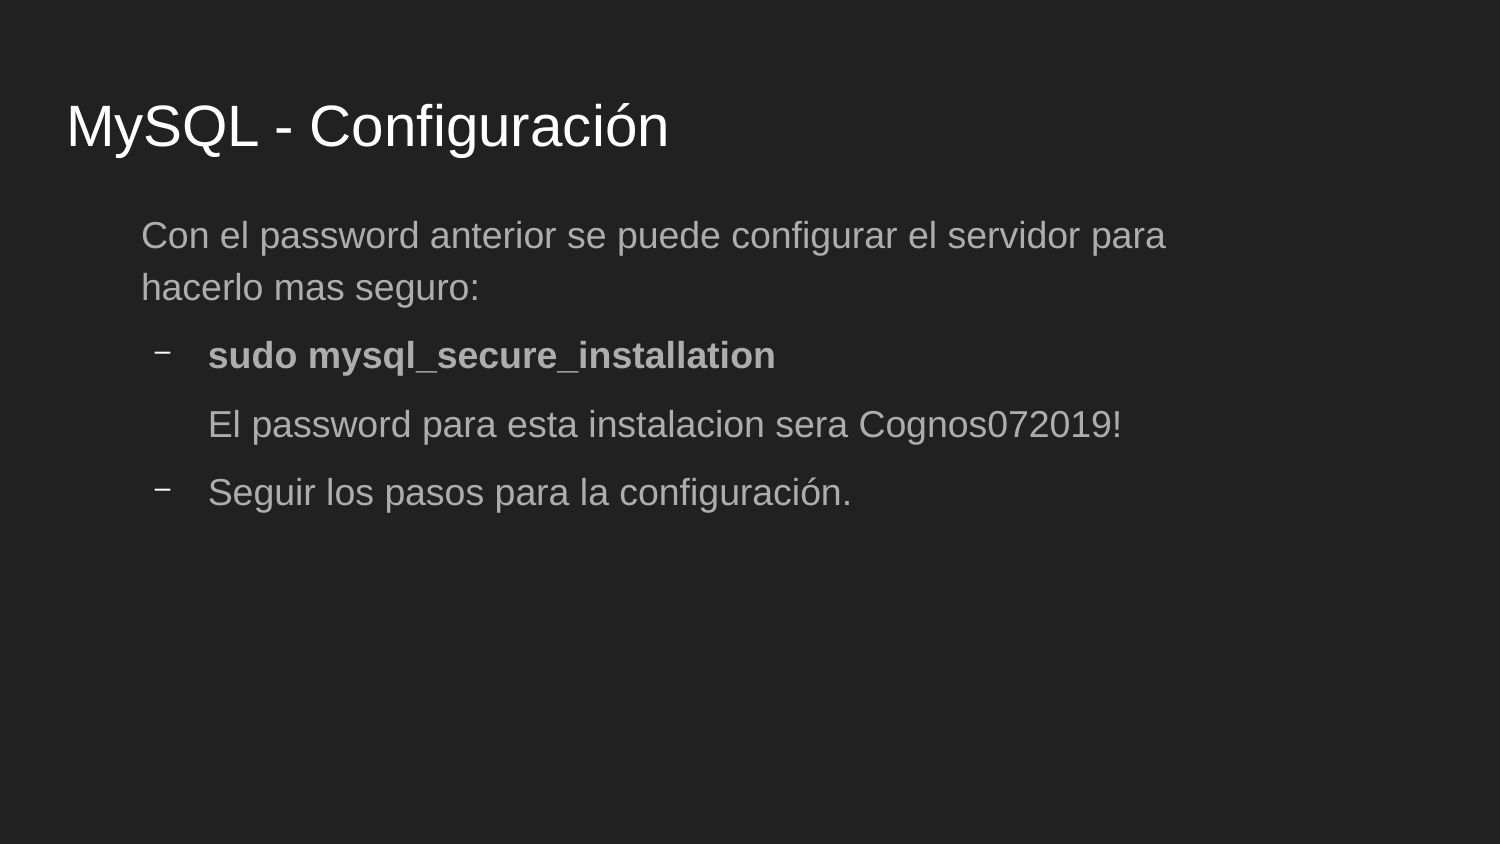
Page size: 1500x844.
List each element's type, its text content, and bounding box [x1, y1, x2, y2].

list Con el password anterior se puede configurar el servidor para hacerlo mas seguro: sudo mysql_secure_installation El password para esta instalacion sera Cognos072019! Seguir los pasos para la configuración. [51, 189, 1261, 750]
title MySQL - Configuración [51, 72, 1449, 167]
